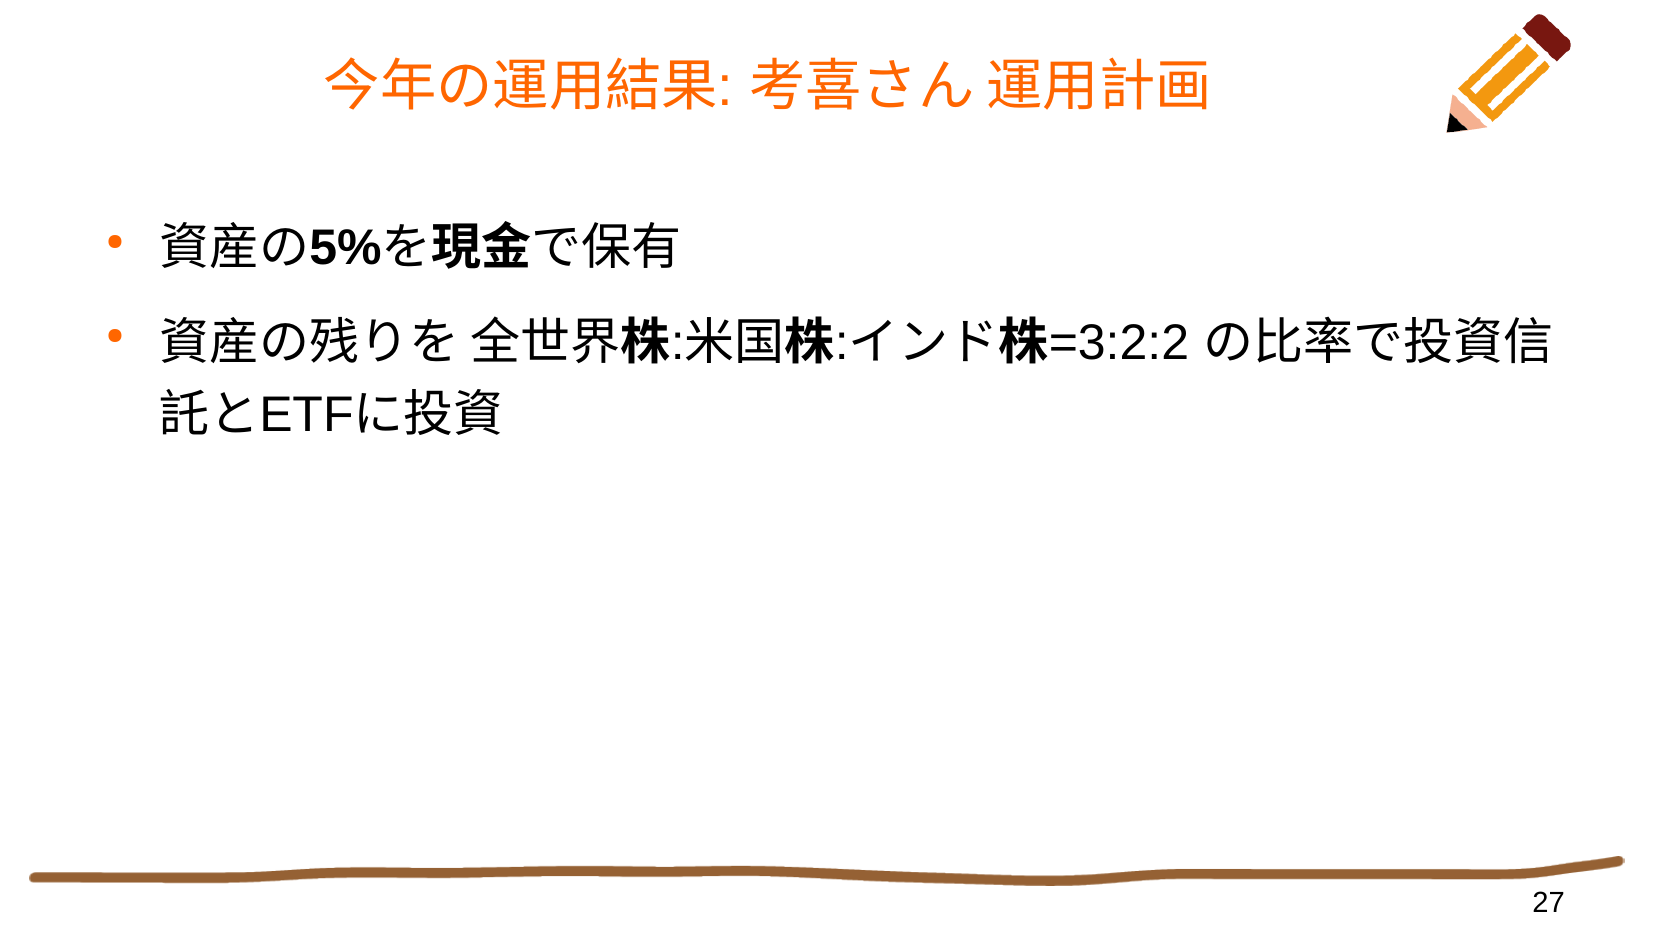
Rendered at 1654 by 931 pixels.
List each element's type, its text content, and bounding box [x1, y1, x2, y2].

picture [29, 856, 1625, 886]
picture [1446, 14, 1571, 133]
list 資産の5%を現金で保有 資産の残りを 全世界株:米国株:インド株=3:2:2 の比率で投資信託とETFに投資 [88, 206, 1576, 857]
title 今年の運用結果: 考喜さん 運用計画 [88, 29, 1447, 133]
